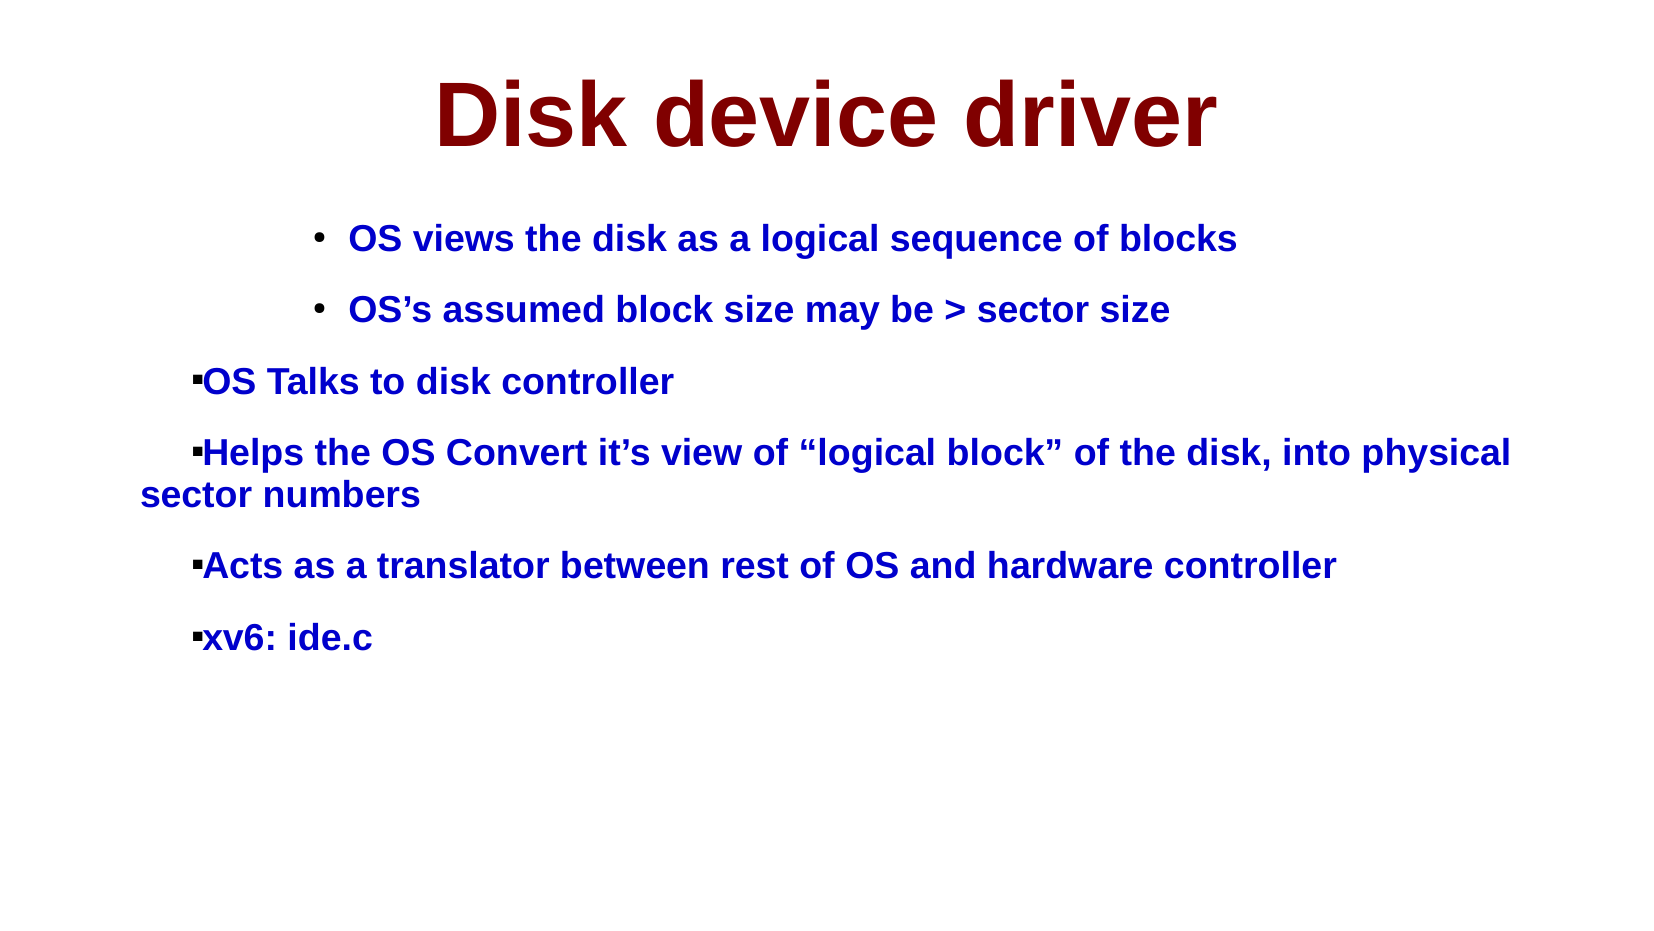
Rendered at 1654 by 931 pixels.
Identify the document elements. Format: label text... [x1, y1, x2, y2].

list OS views the disk as a logical sequence of blocks OS’s assumed block size may be > sector size OS Talks to disk controller Helps the OS Convert it’s view of “logical block” of the disk, into physical sector numbers Acts as a translator between rest of OS and hardware controller xv6: ide.c [82, 217, 1571, 757]
title Disk device driver [82, 37, 1571, 193]
